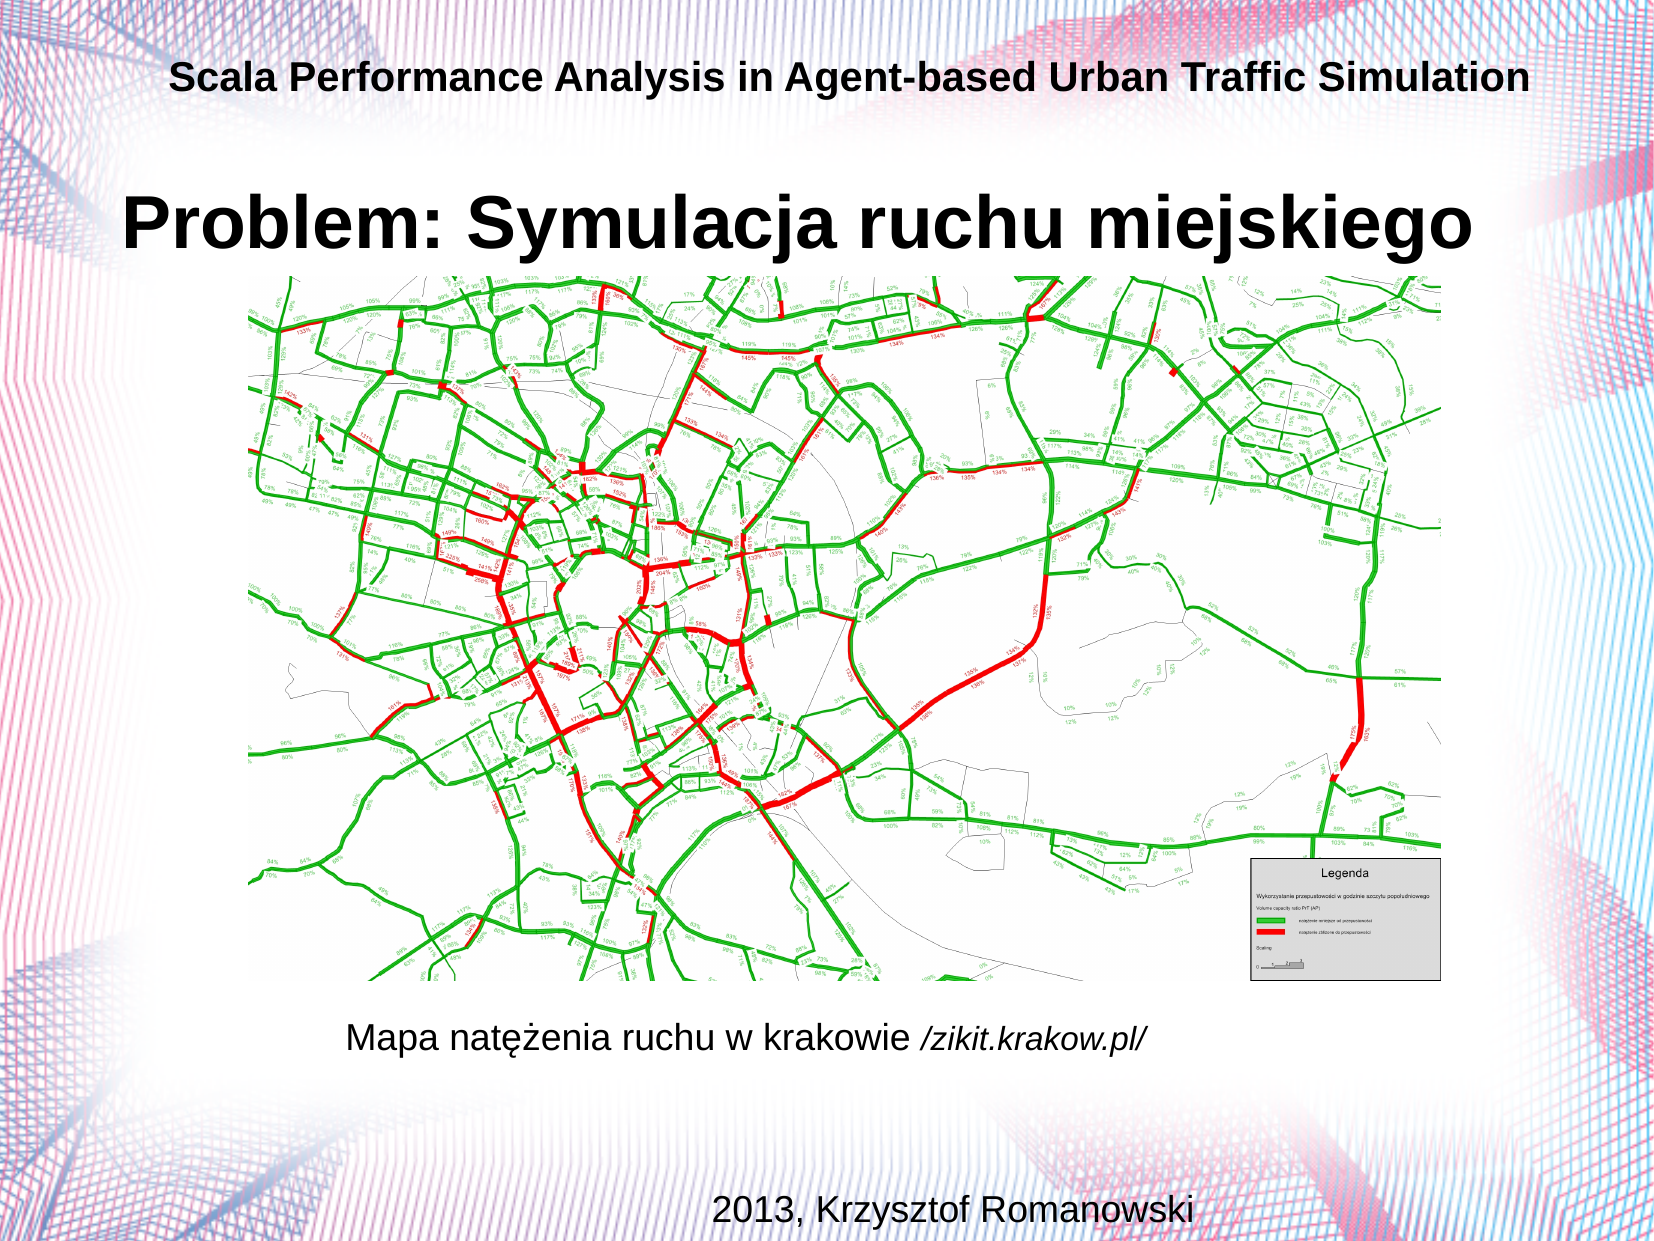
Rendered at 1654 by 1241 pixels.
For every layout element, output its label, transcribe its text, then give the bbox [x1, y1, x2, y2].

picture [639, 231, 654, 241]
picture [261, 231, 277, 242]
picture [1035, 231, 1050, 241]
picture [1442, 231, 1460, 242]
picture [704, 231, 717, 242]
text_box Mapa natężenia ruchu w krakowie /zikit.krakow.pl/ [330, 987, 1335, 1052]
picture [902, 231, 917, 241]
picture [1396, 231, 1412, 241]
text_box 2013, Krzysztof Romanowski [696, 1159, 1276, 1217]
picture [214, 231, 232, 242]
picture [0, 0, 1654, 1241]
text_box Scala Performance Analysis in Agent-based Urban Traffic Simulation [153, 23, 1560, 131]
picture [808, 231, 821, 242]
text_box Problem: Symulacja ruchu miejskiego [106, 131, 1654, 231]
